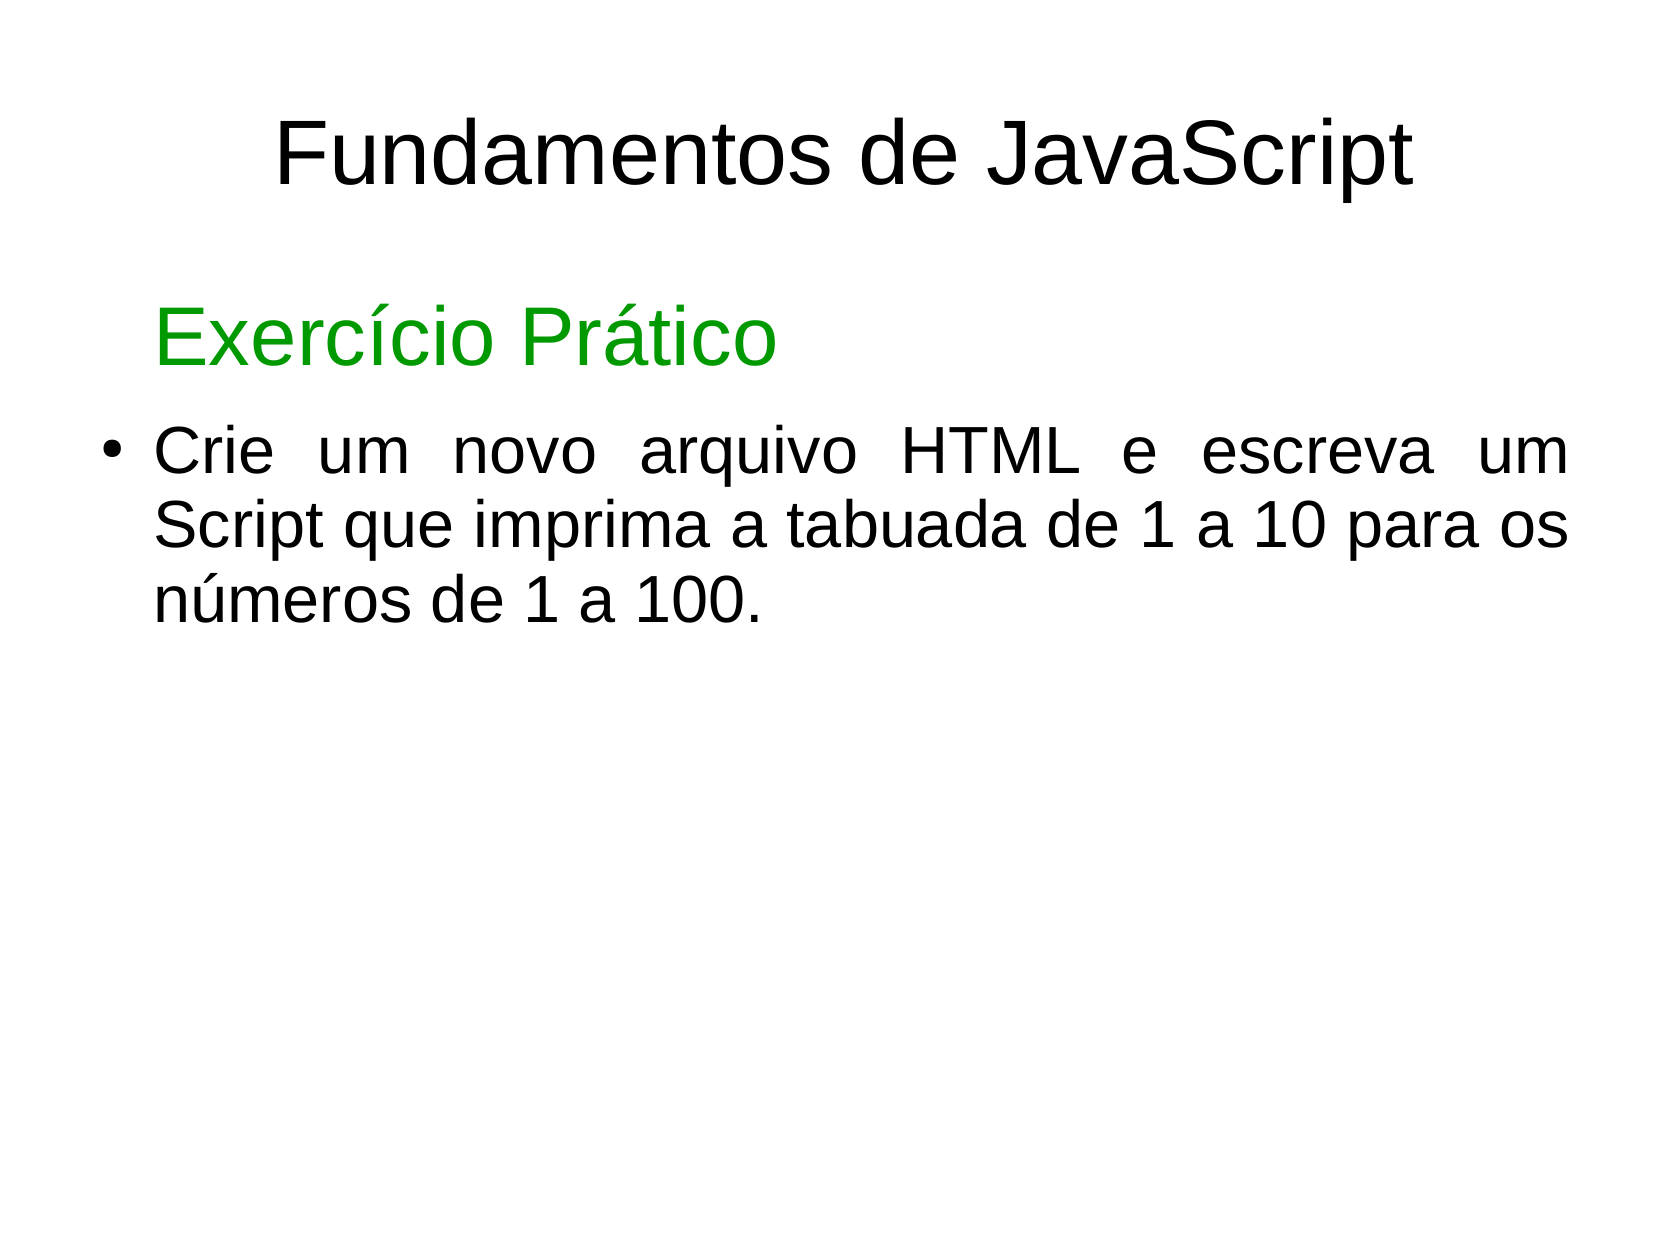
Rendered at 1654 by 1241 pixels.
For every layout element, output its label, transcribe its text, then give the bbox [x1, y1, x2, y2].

list Exercício Prático Crie um novo arquivo HTML e escreva um Script que imprima a tabuada de 1 a 10 para os números de 1 a 100. [82, 290, 1571, 1010]
title Fundamentos de JavaScript [82, 49, 1571, 257]
